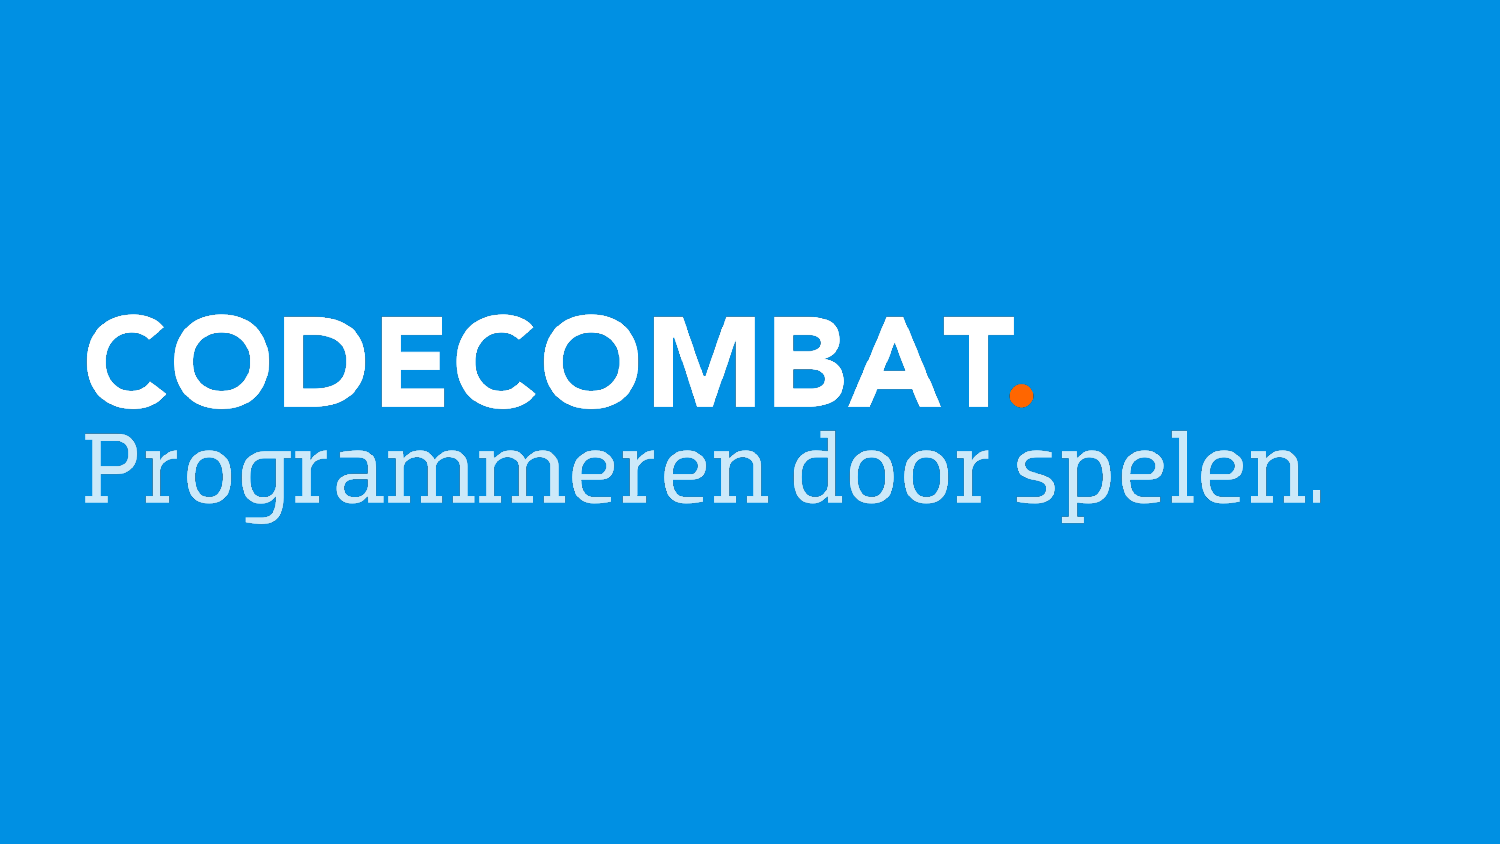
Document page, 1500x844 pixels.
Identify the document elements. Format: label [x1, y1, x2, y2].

picture [82, 311, 1363, 533]
